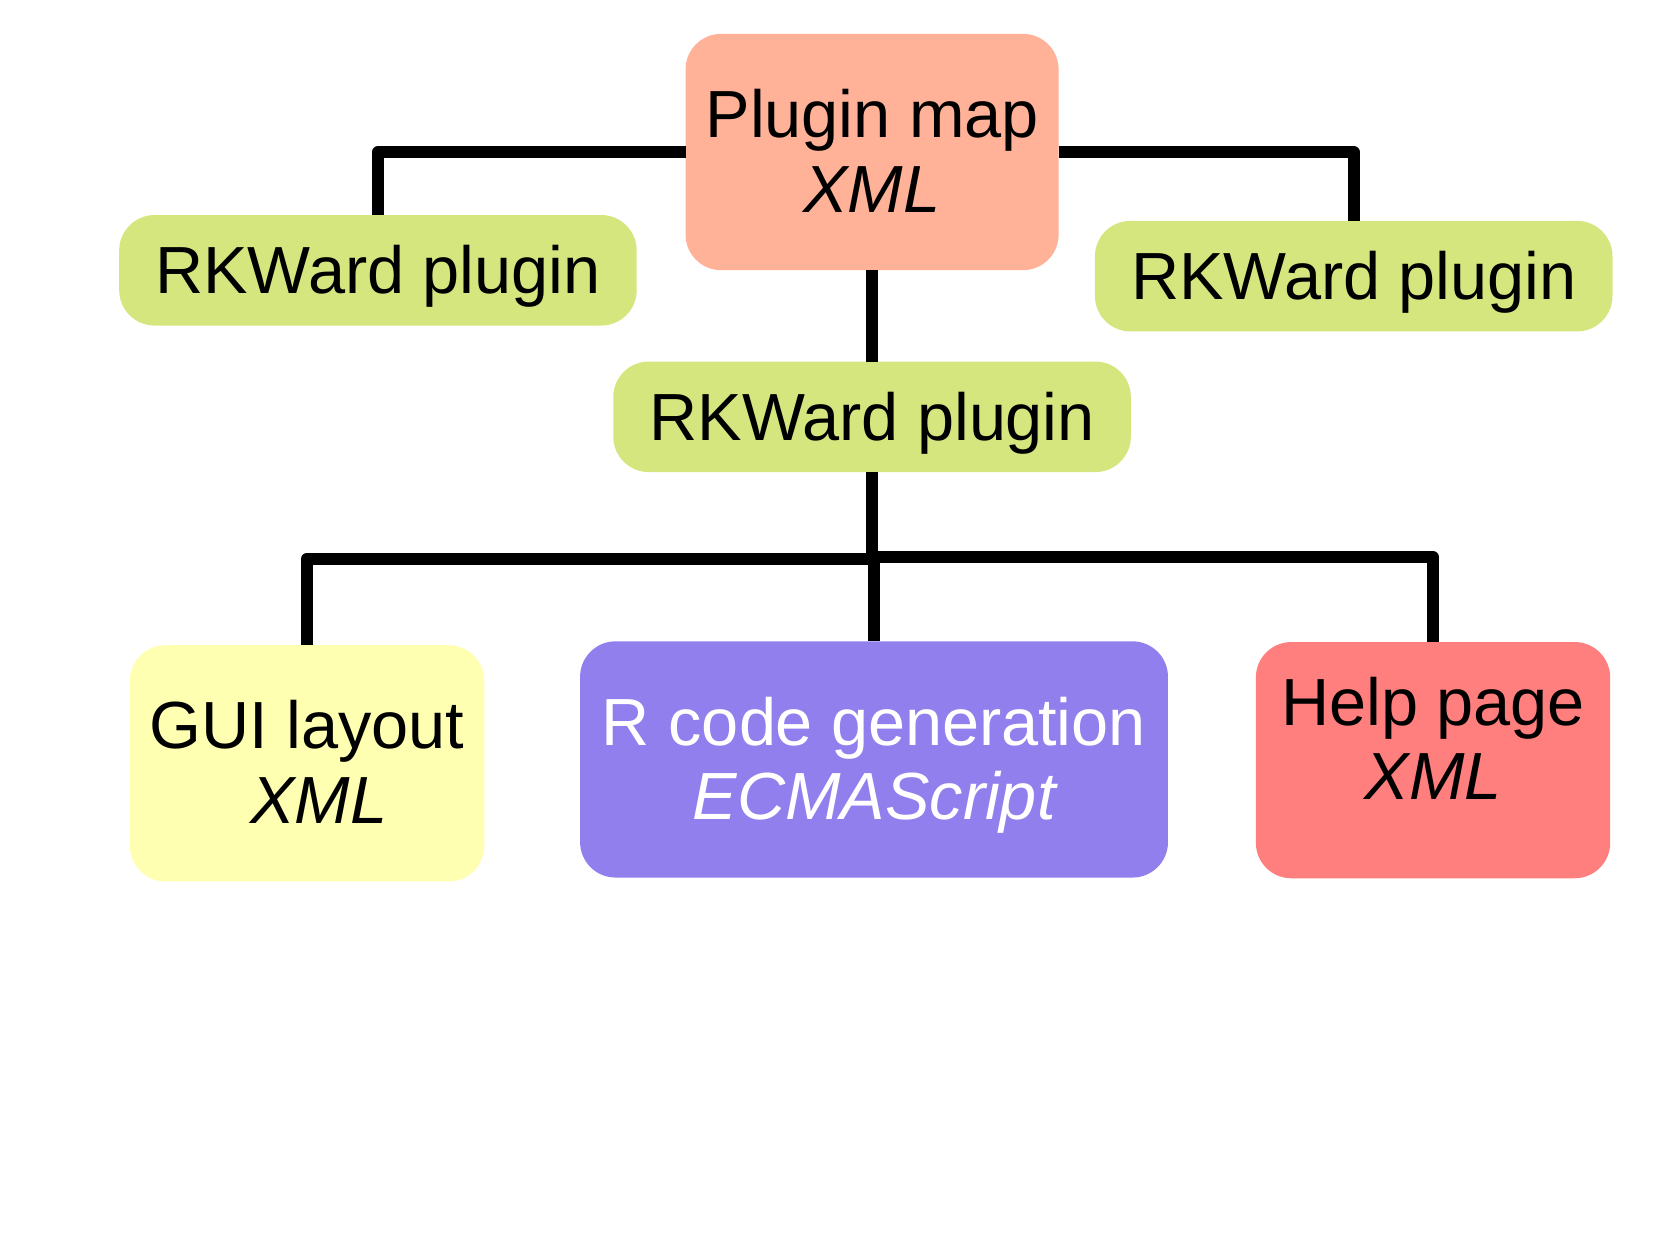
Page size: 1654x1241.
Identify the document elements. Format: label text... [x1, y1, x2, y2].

text_box GUI layout XML [129, 645, 485, 882]
text_box Plugin map XML [685, 33, 1059, 271]
text_box [59, 59, 1595, 981]
text_box RKWard plugin [119, 215, 637, 326]
text_box [878, 158, 1595, 647]
text_box RKWard plugin [1094, 220, 1613, 332]
text_box [1058, 59, 1595, 225]
text_box R code generation ECMAScript [580, 641, 1168, 878]
text_box Help page XML [1255, 642, 1611, 879]
text_box RKWard plugin [613, 361, 1131, 473]
